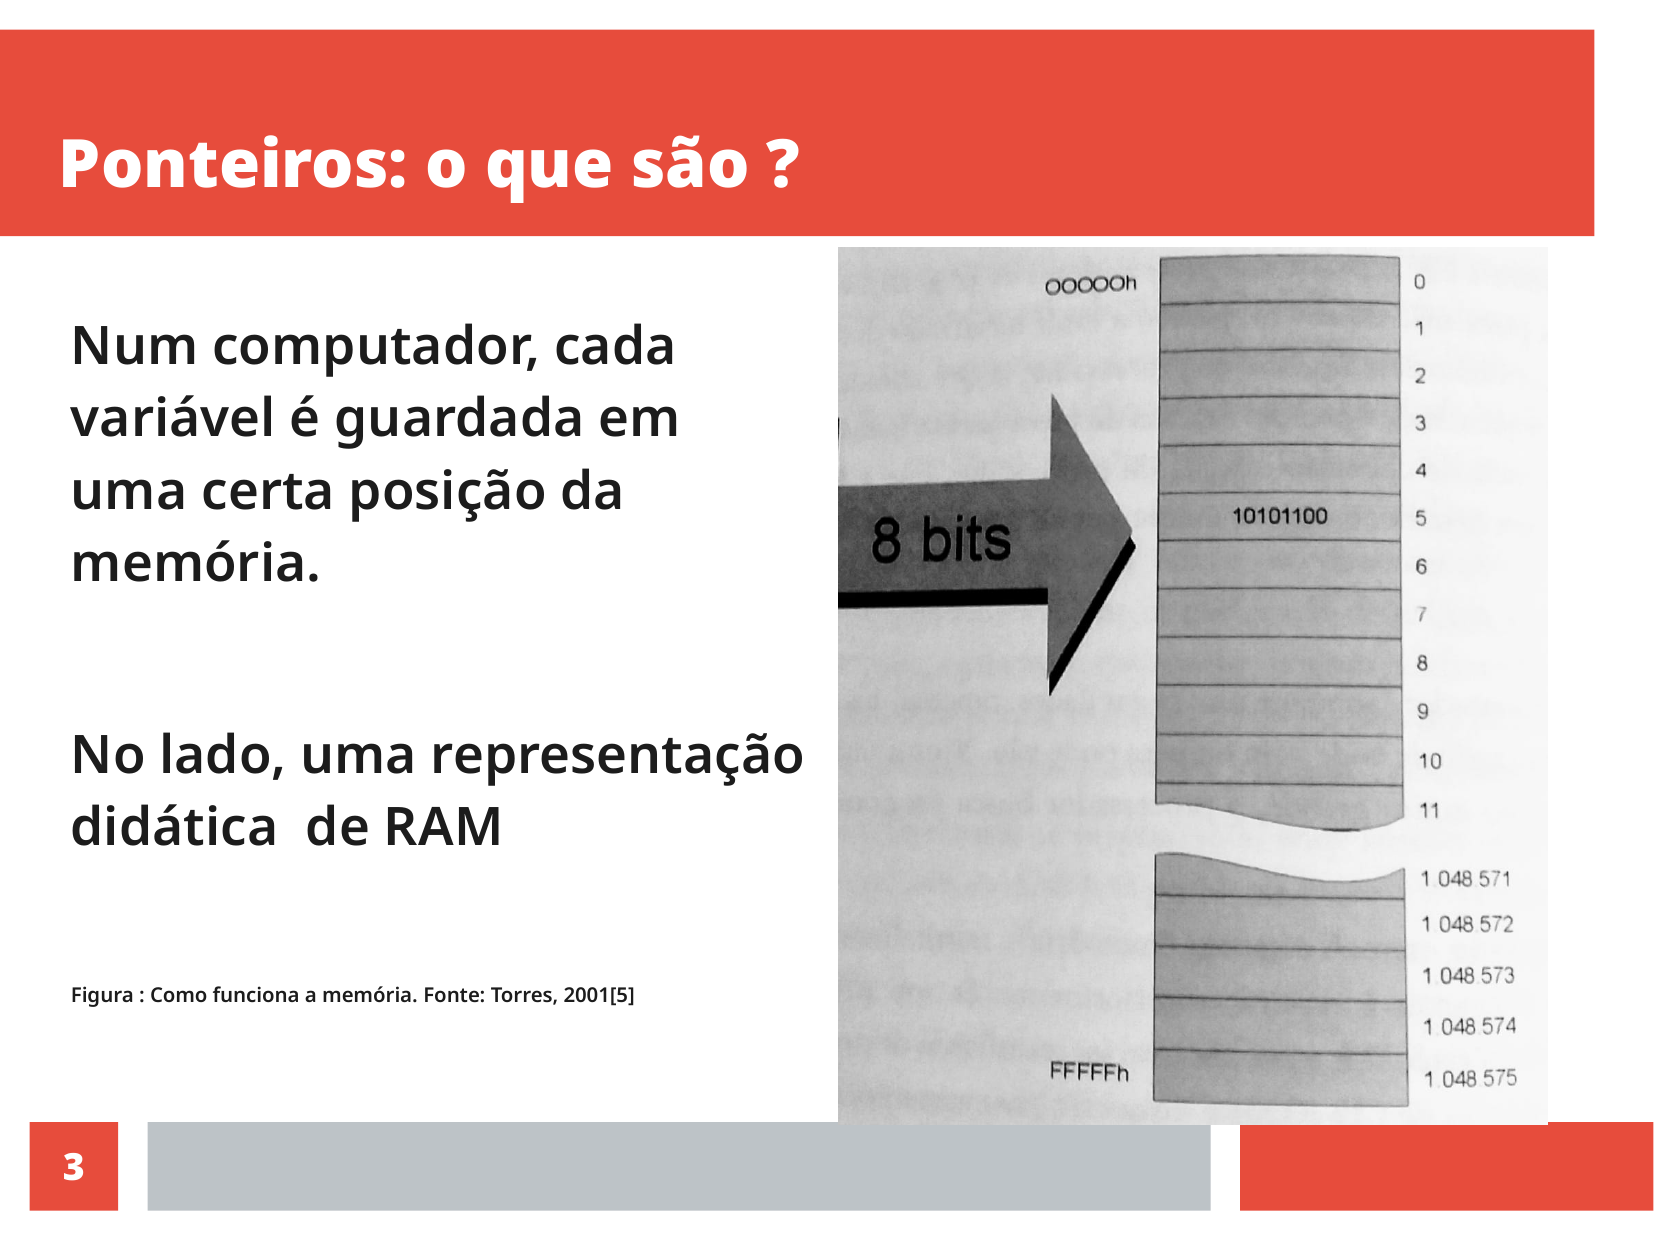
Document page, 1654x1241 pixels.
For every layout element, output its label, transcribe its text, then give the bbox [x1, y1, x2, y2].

list Num computador, cada variável é guardada em uma certa posição da memória. No lado, uma representação didática de RAM Figura : Como funciona a memória. Fonte: Torres, 2001[5] [70, 307, 806, 1075]
title Ponteiros: o que são ? [59, 59, 1595, 207]
picture [838, 247, 1548, 1125]
